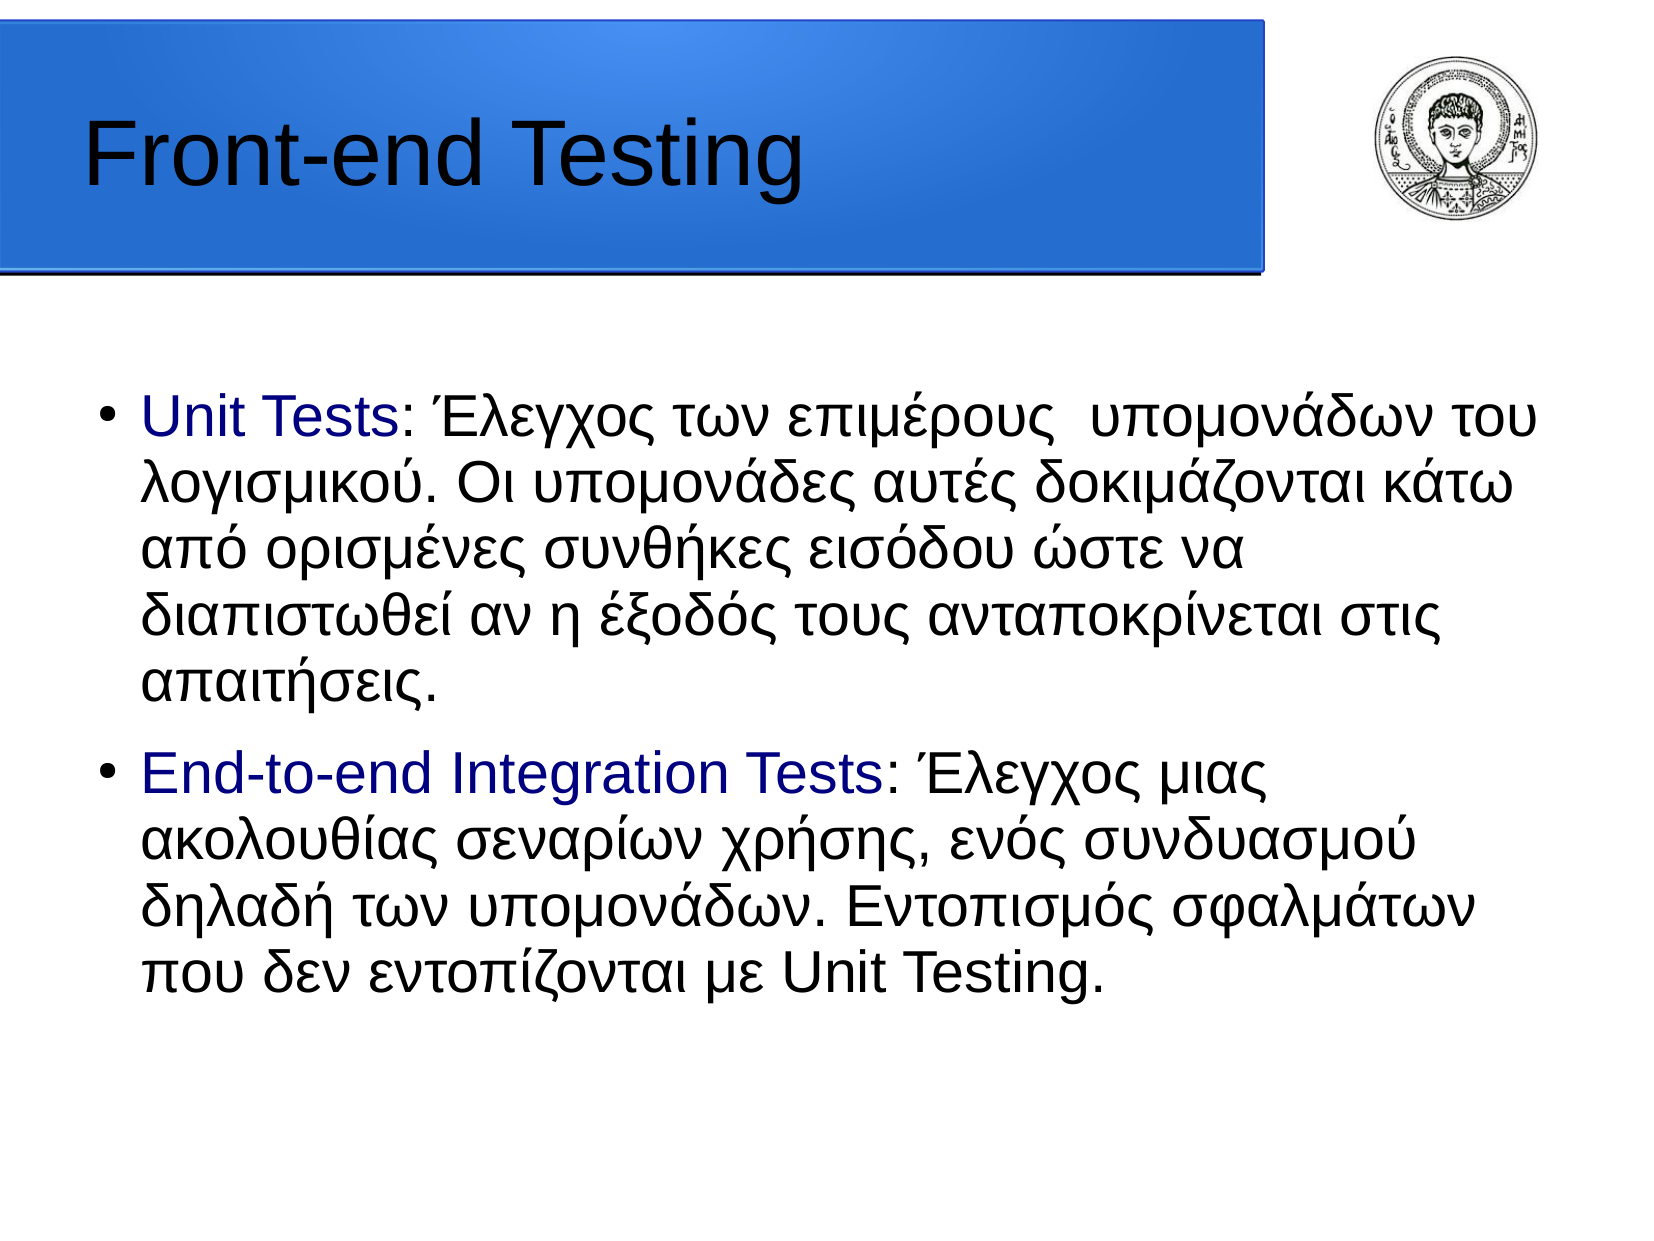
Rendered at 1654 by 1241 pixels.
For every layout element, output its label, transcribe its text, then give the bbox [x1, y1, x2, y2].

list Unit Tests: Έλεγχος των επιμέρους υπομονάδων του λογισμικού. Οι υπομονάδες αυτές δοκιμάζονται κάτω από ορισμένες συνθήκες εισόδου ώστε να διαπιστωθεί αν η έξοδός τους ανταποκρίνεται στις απαιτήσεις. End-to-end Integration Tests: Έλεγχος μιας ακολουθίας σεναρίων χρήσης, ενός συνδυασμού δηλαδή των υπομονάδων. Εντοπισμός σφαλμάτων που δεν εντοπίζονται με Unit Testing. [82, 290, 1571, 1010]
title Front-end Testing [82, 49, 1571, 257]
